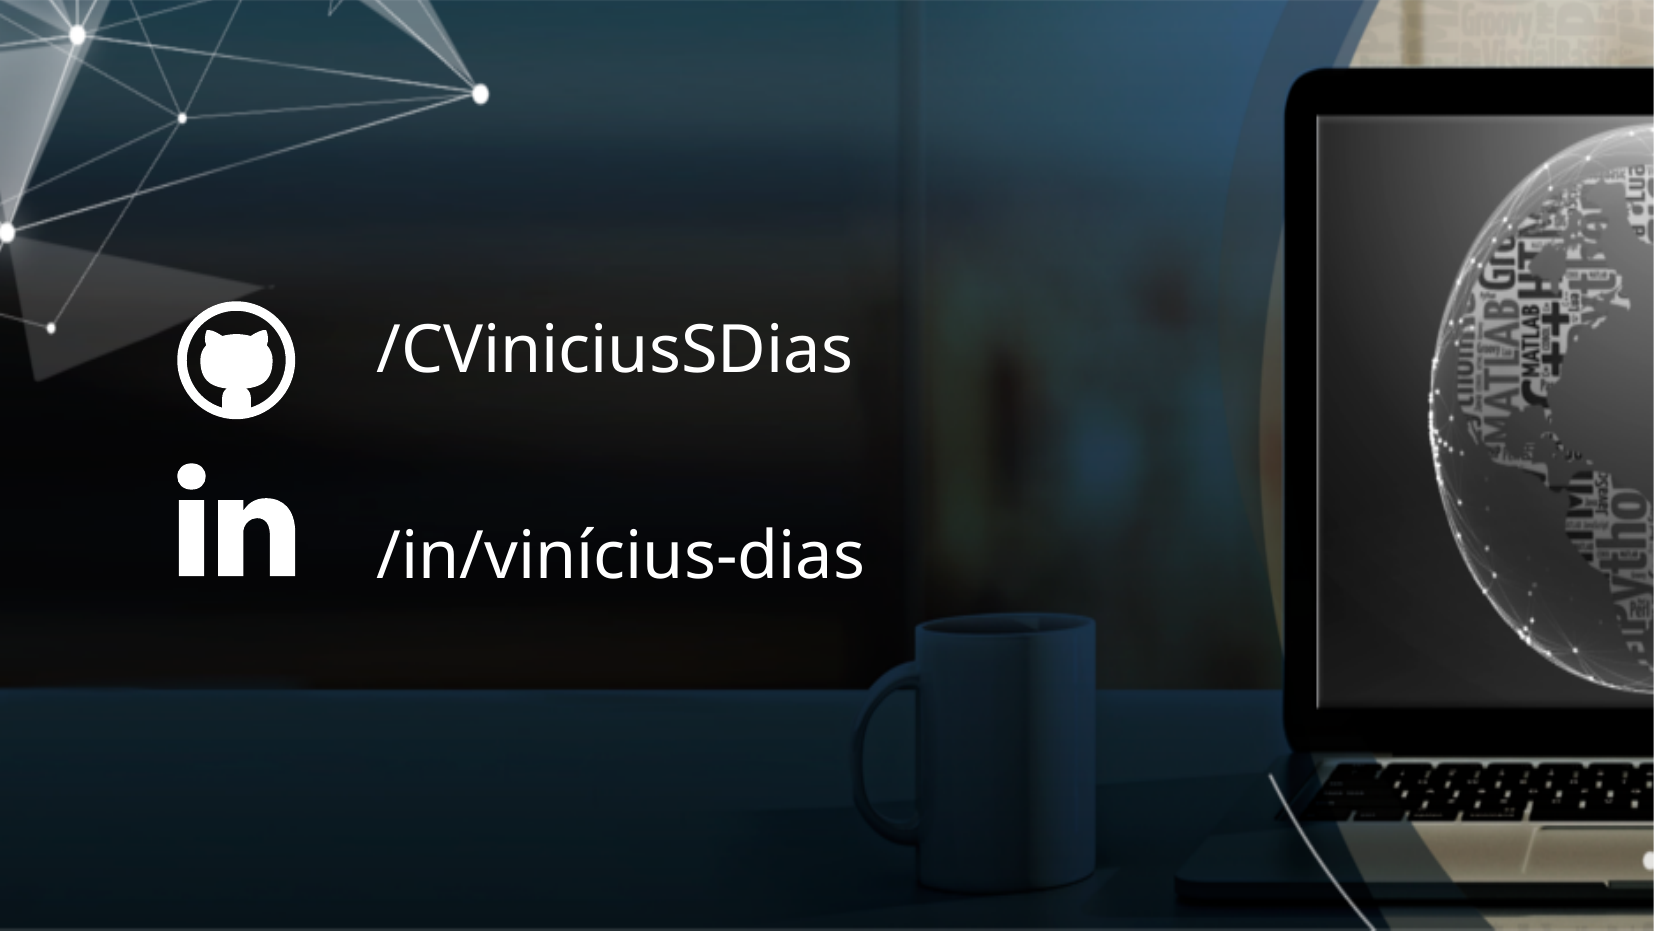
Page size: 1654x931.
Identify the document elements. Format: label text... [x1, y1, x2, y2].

picture [0, 0, 1654, 931]
subtitle /CViniciusSDias /in/vinícius-dias [82, 37, 1571, 863]
